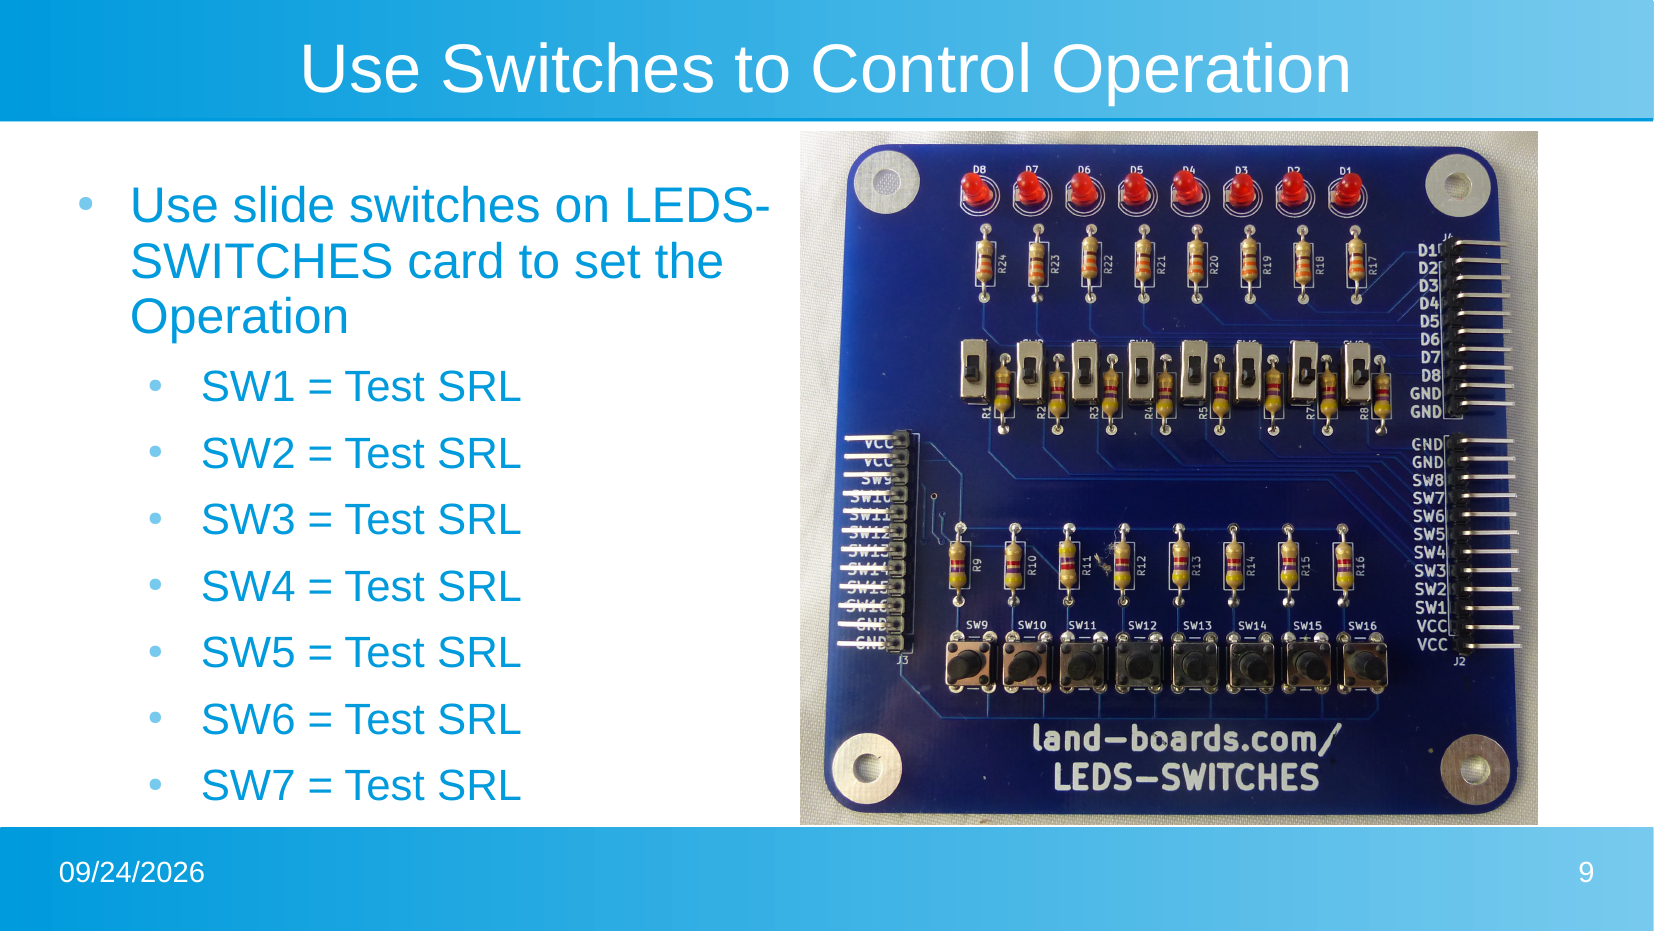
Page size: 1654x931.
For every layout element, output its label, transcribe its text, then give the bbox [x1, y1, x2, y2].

picture [800, 131, 1538, 826]
title Use Switches to Control Operation [59, 29, 1595, 108]
list Use slide switches on LEDS-SWITCHES card to set the Operation SW1 = Test SRL SW2 = Test SRL SW3 = Test SRL SW4 = Test SRL SW5 = Test SRL SW6 = Test SRL SW7 = Test SRL [59, 177, 788, 768]
